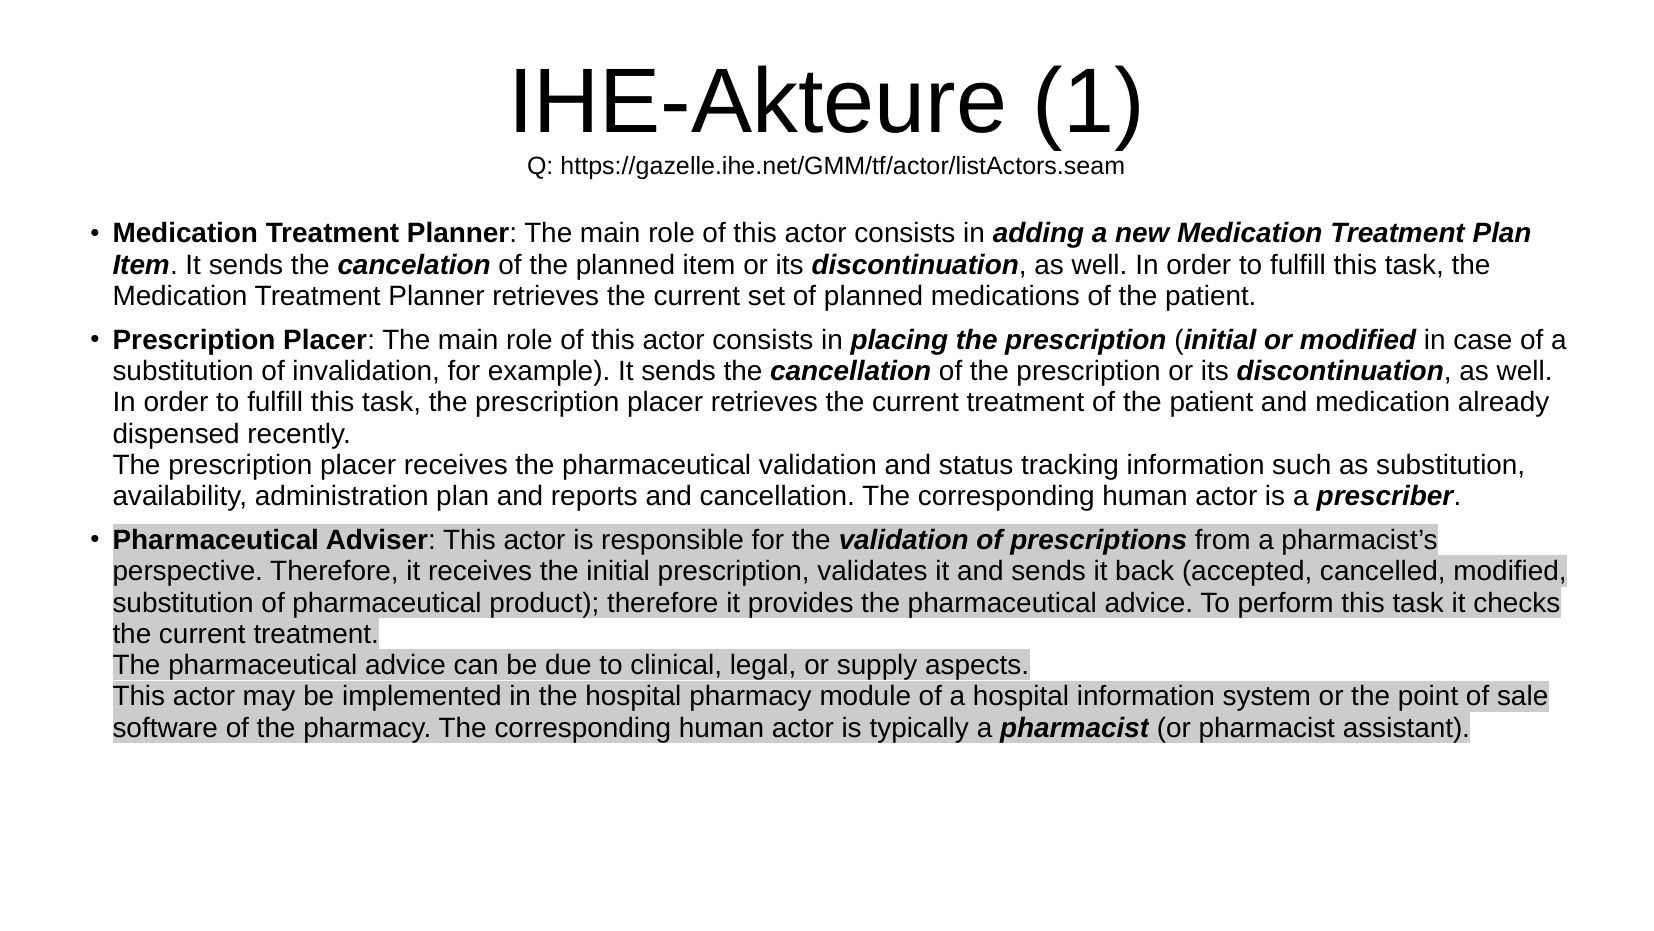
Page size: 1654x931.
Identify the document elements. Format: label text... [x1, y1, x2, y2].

title IHE-Akteure (1) Q: https://gazelle.ihe.net/GMM/tf/actor/listActors.seam [82, 37, 1571, 193]
list Medication Treatment Planner: The main role of this actor consists in adding a new Medication Treatment Plan Item. It sends the cancelation of the planned item or its discontinuation, as well. In order to fulfill this task, the Medication Treatment Planner retrieves the current set of planned medications of the patient. Prescription Placer: The main role of this actor consists in placing the prescription (initial or modified in case of a substitution of invalidation, for example). It sends the cancellation of the prescription or its discontinuation, as well. In order to fulfill this task, the prescription placer retrieves the current treatment of the patient and medication already dispensed recently. The prescription placer receives the pharmaceutical validation and status tracking information such as substitution, availability, administration plan and reports and cancellation. The corresponding human actor is a prescriber. Pharmaceutical Adviser: This actor is responsible for the validation of prescriptions from a pharmacist’s perspective. Therefore, it receives the initial prescription, validates it and sends it back (accepted, cancelled, modified, substitution of pharmaceutical product); therefore it provides the pharmaceutical advice. To perform this task it checks the current treatment. The pharmaceutical advice can be due to clinical, legal, or supply aspects. This actor may be implemented in the hospital pharmacy module of a hospital information system or the point of sale software of the pharmacy. The corresponding human actor is typically a pharmacist (or pharmacist assistant). [82, 217, 1571, 758]
